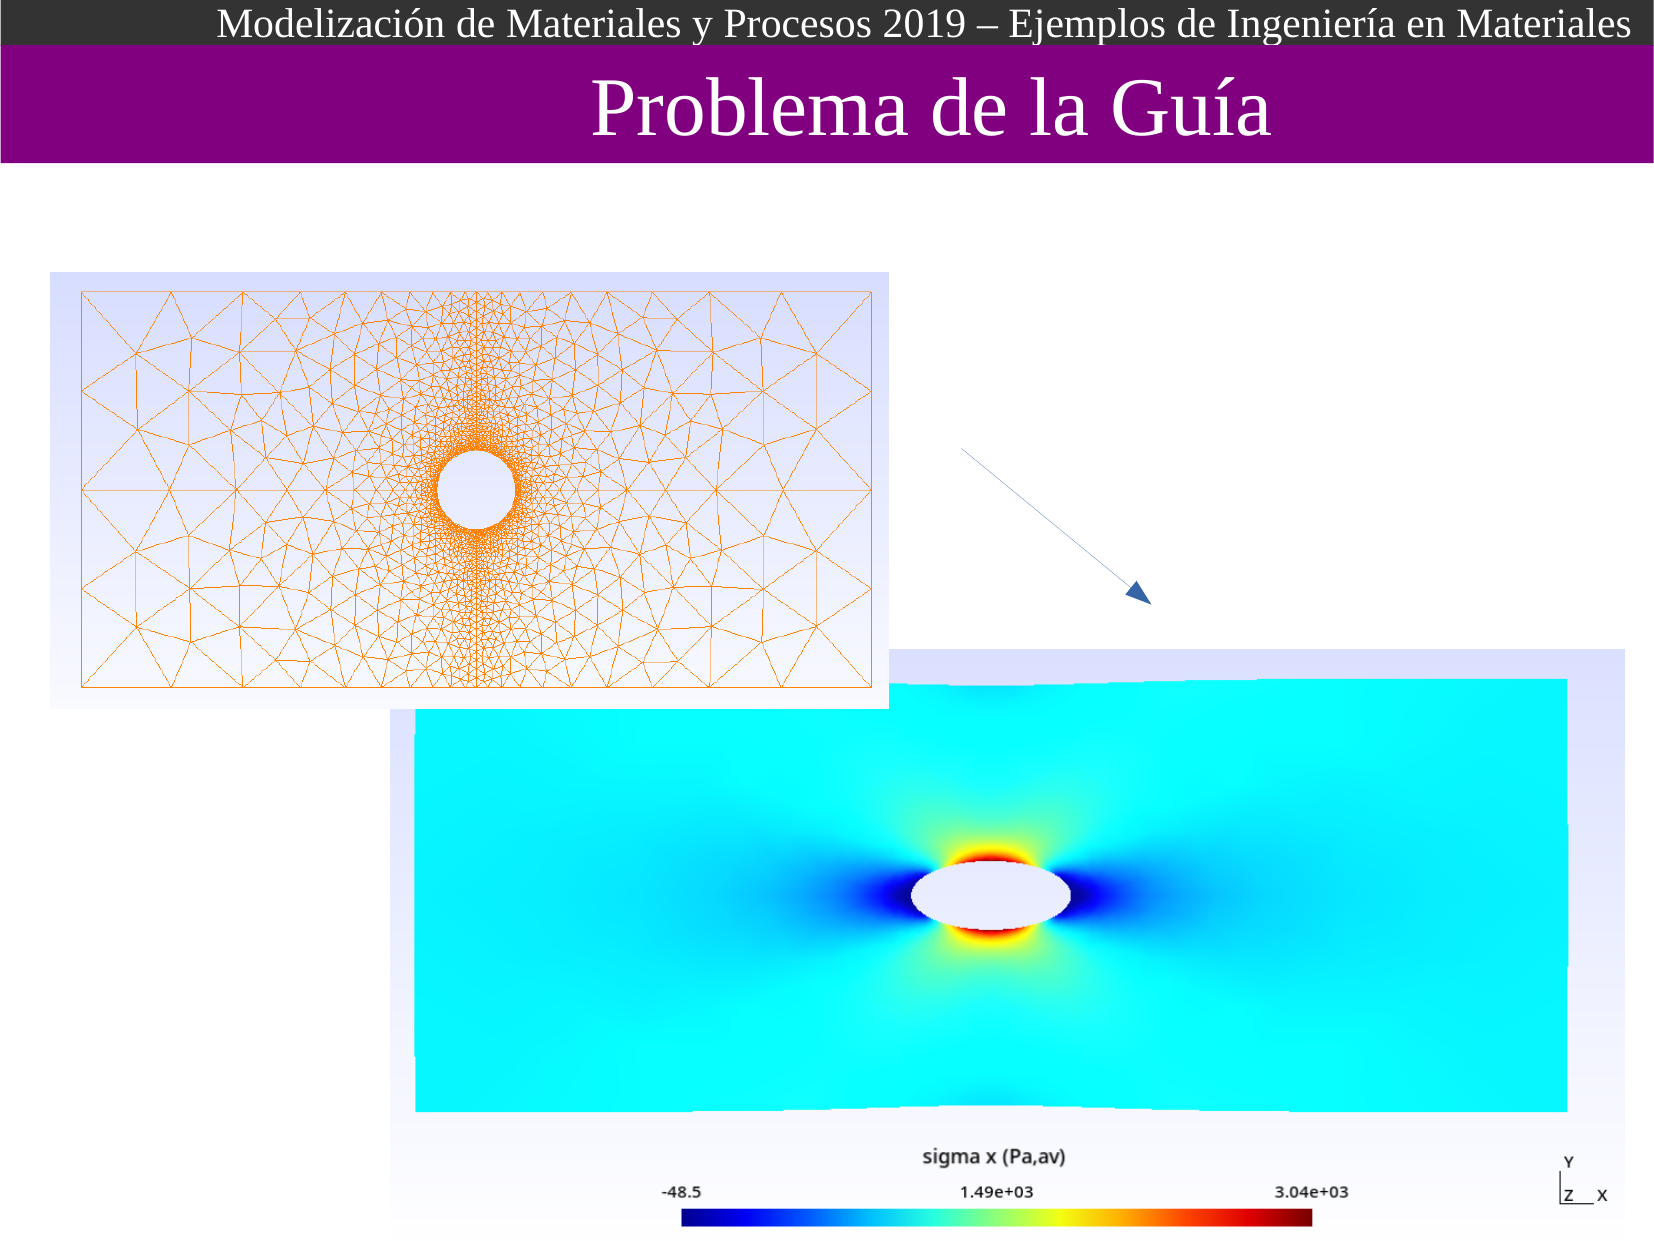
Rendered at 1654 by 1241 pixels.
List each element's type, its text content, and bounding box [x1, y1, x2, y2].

text_box Problema de la Guía [230, 53, 1634, 168]
picture [50, 272, 1625, 1241]
